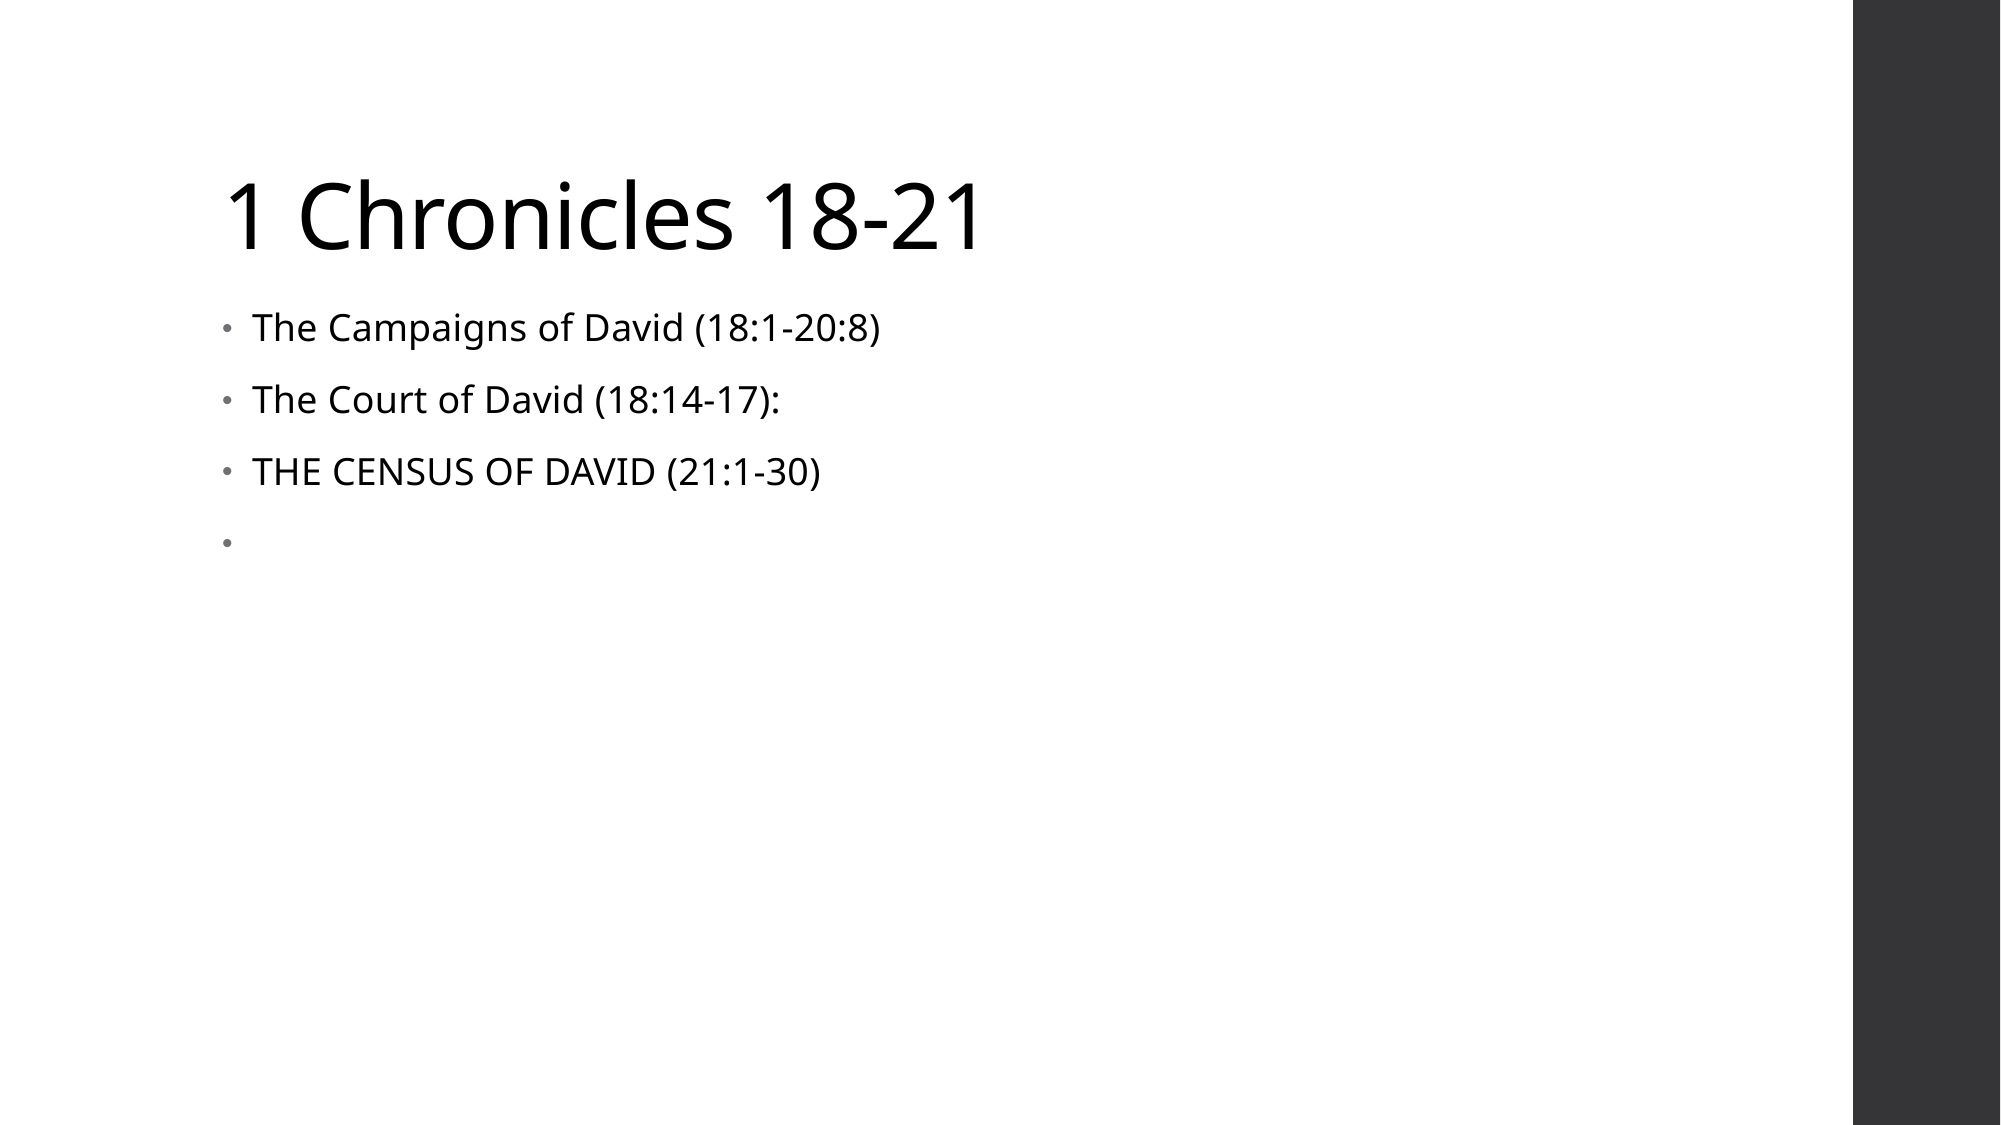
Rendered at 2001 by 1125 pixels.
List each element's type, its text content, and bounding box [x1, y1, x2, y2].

title 1 Chronicles 18-21 [206, 60, 1797, 278]
list The Campaigns of David (18:1-20:8) The Court of David (18:14-17): THE CENSUS OF DAVID (21:1-30) [206, 299, 1617, 1014]
